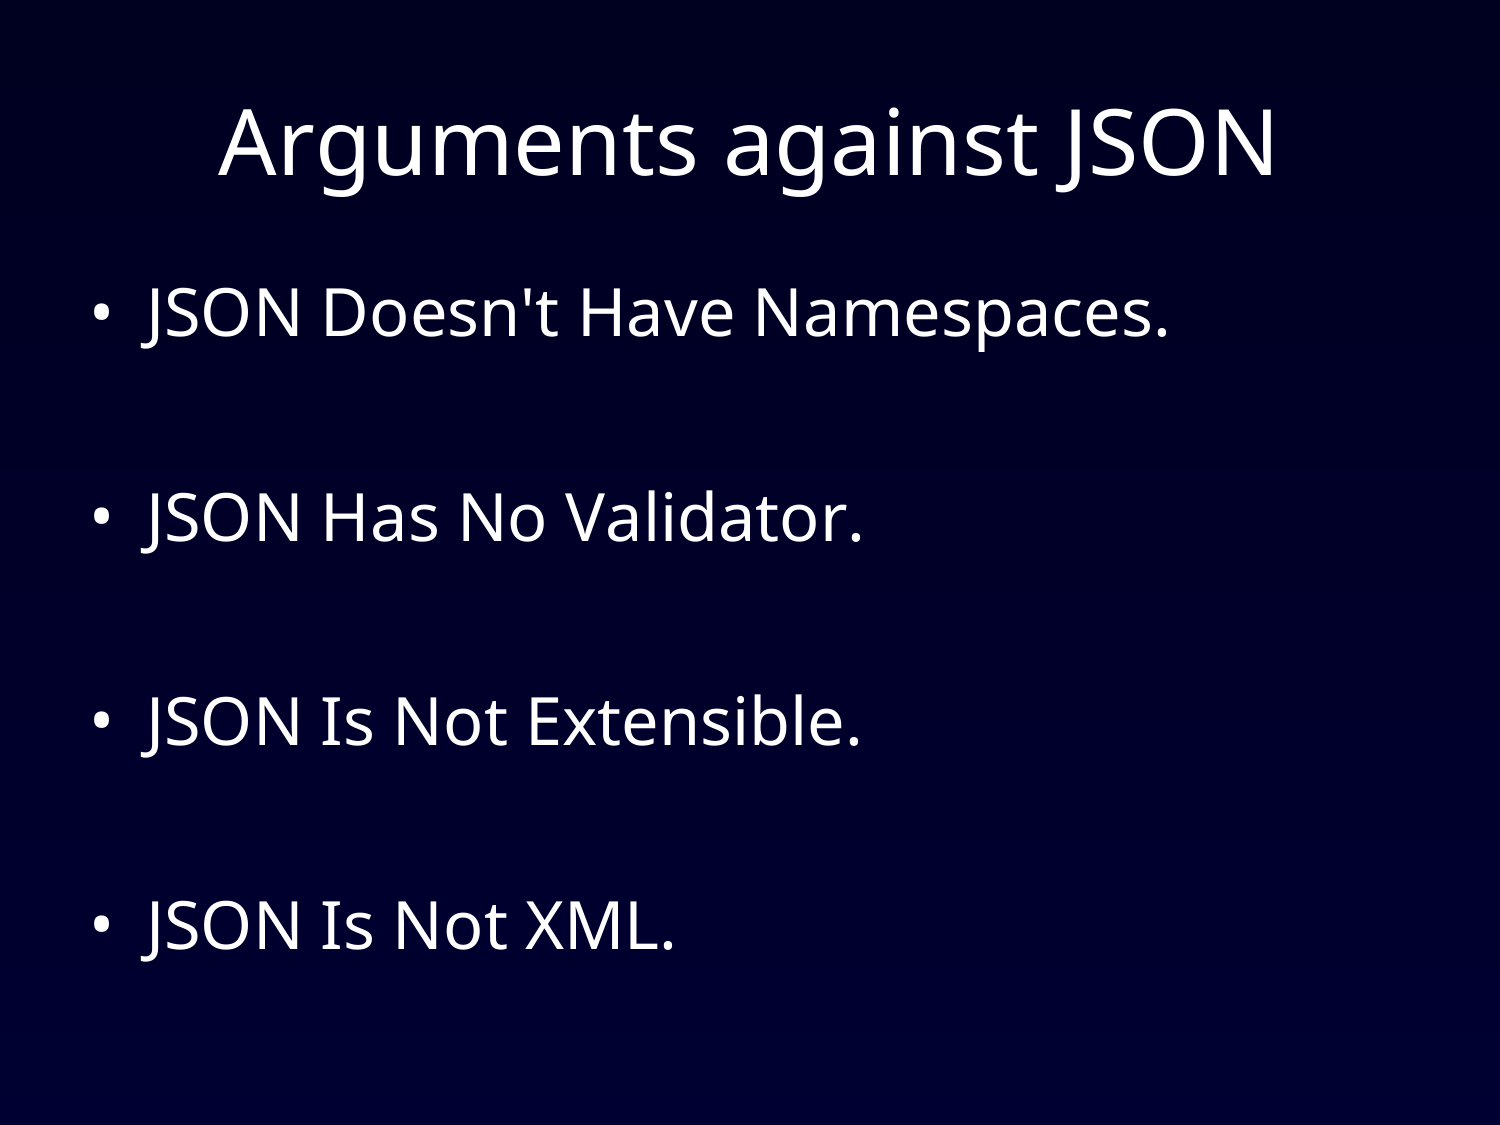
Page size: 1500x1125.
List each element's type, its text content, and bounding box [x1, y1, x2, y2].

title Arguments against JSON [75, 45, 1426, 233]
list JSON Doesn't Have Namespaces. JSON Has No Validator. JSON Is Not Extensible. JSON Is Not XML. [75, 262, 1426, 1101]
